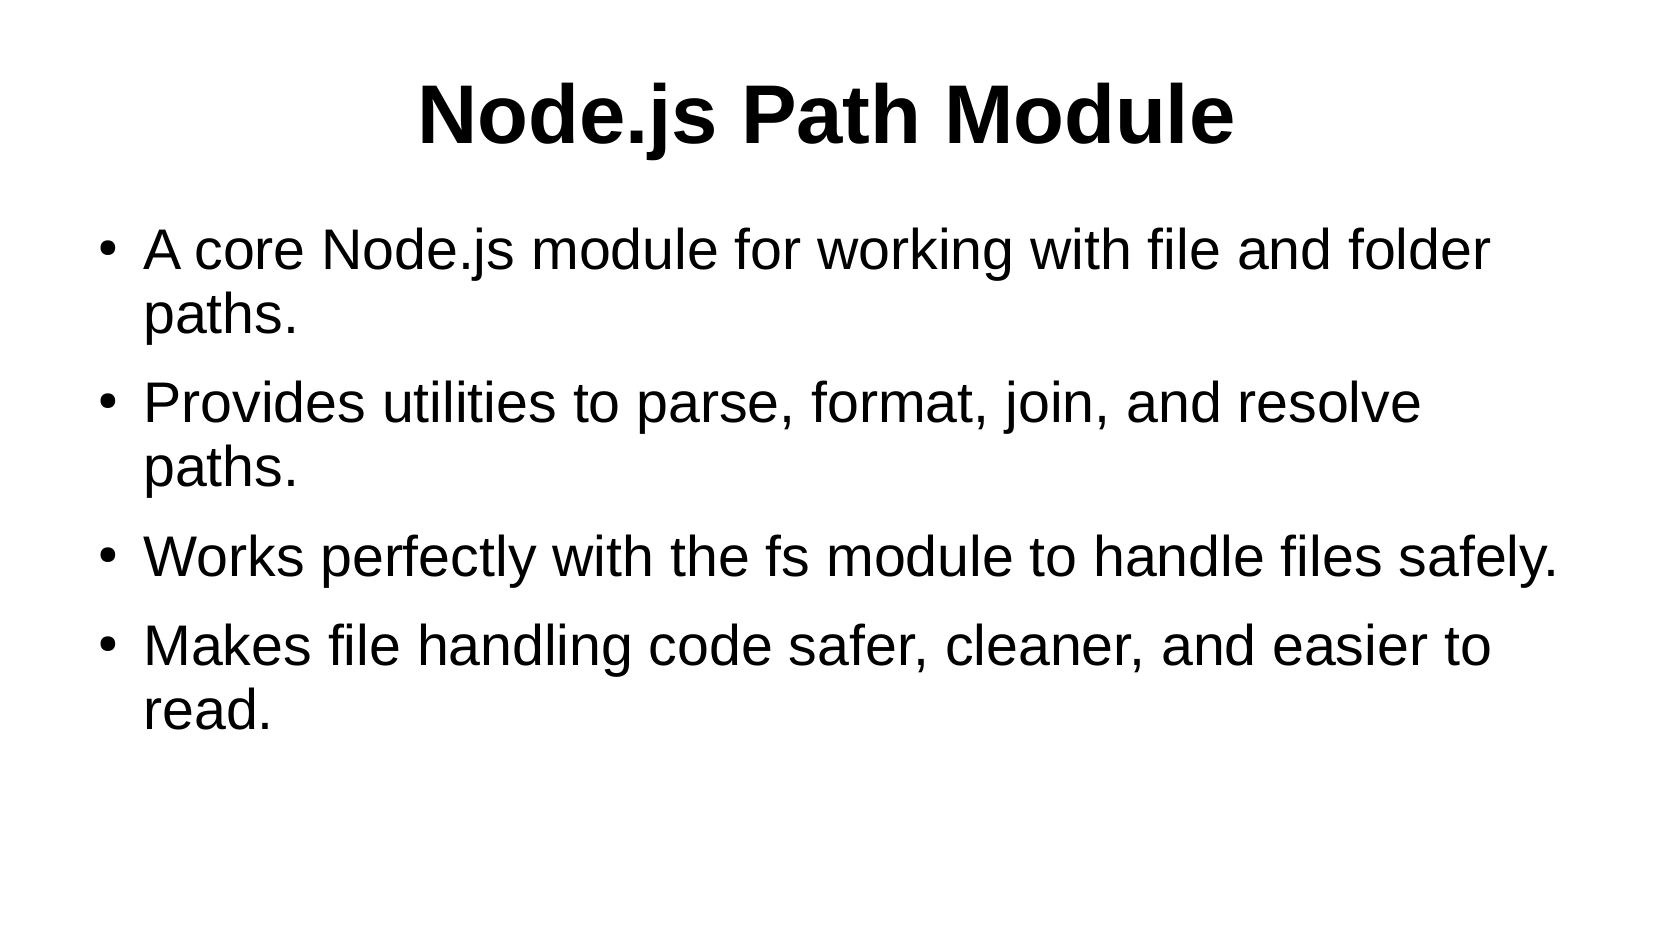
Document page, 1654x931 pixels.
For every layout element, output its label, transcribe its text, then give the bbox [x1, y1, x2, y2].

list A core Node.js module for working with file and folder paths. Provides utilities to parse, format, join, and resolve paths. Works perfectly with the fs module to handle files safely. Makes file handling code safer, cleaner, and easier to read. [82, 217, 1571, 758]
title Node.js Path Module [82, 37, 1571, 193]
